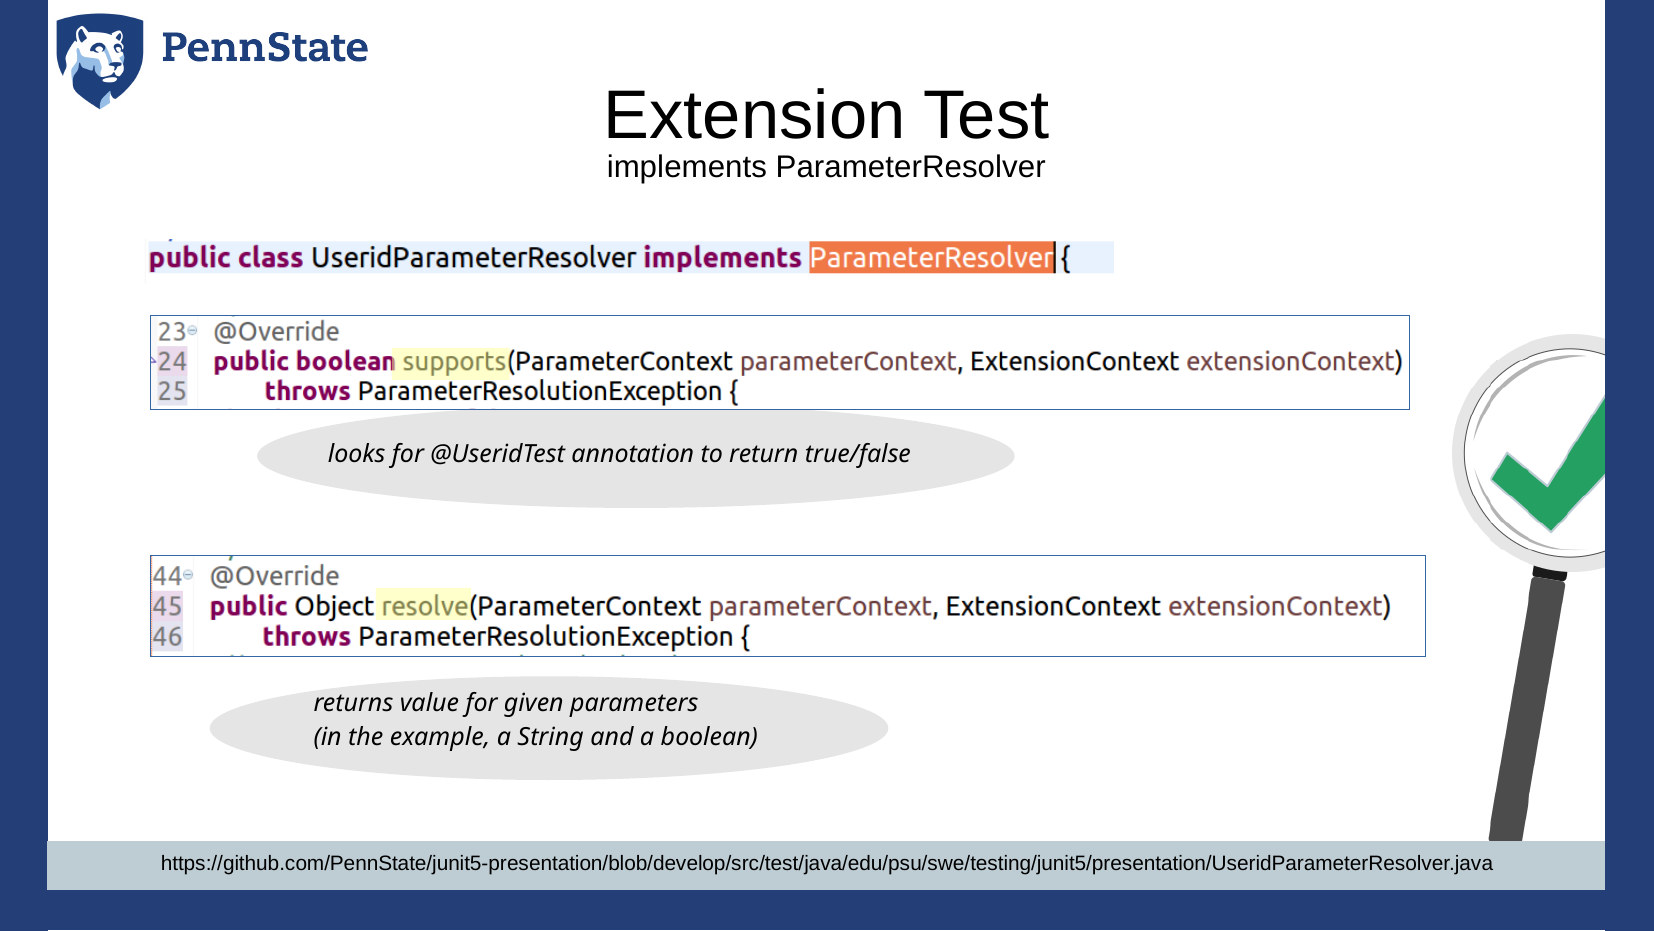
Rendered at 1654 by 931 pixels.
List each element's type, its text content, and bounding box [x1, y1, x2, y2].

text_box [363, 410, 908, 420]
title implements ParameterResolver [549, 127, 1105, 207]
text_box [391, 347, 510, 380]
title Extension Test [82, 37, 1571, 193]
title returns value for given parameters (in the example, a String and a boolean) [313, 685, 914, 752]
text_box [361, 676, 737, 685]
picture [150, 555, 1426, 657]
text_box [257, 426, 946, 508]
picture [48, 0, 411, 152]
text_box [209, 690, 851, 781]
picture [138, 239, 1114, 284]
picture [150, 315, 1410, 410]
picture [1452, 334, 1605, 841]
text_box [375, 587, 471, 620]
title https://github.com/PennState/junit5-presentation/blob/develop/src/test/java/edu/psu/swe/testing/junit5/presentation/UseridParameterResolver.java [120, 816, 1534, 910]
title looks for @UseridTest annotation to return true/false [327, 420, 1014, 486]
